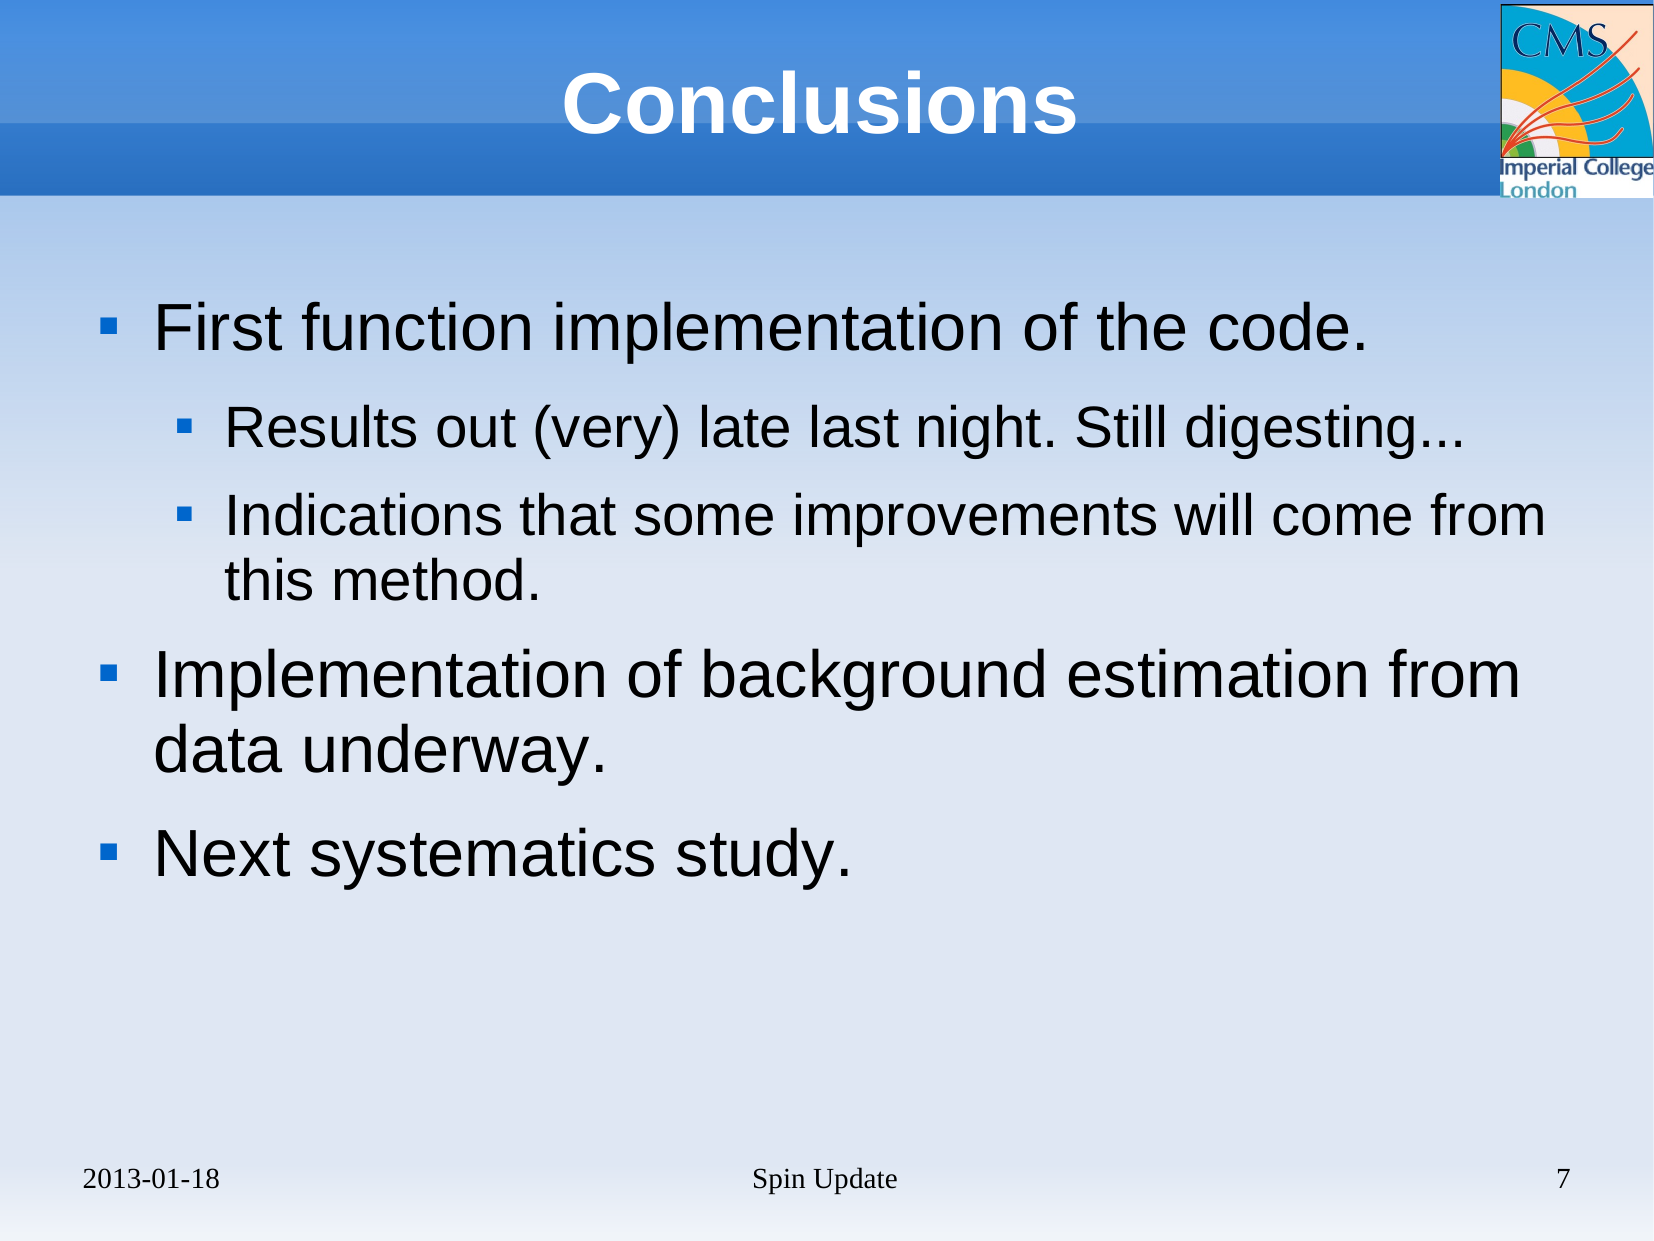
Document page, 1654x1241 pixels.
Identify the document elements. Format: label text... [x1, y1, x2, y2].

picture [0, 0, 1654, 1241]
title Conclusions [76, 0, 1565, 208]
list First function implementation of the code. Results out (very) late last night. Still digesting... Indications that some improvements will come from this method. Implementation of background estimation from data underway. Next systematics study. [82, 290, 1571, 1109]
